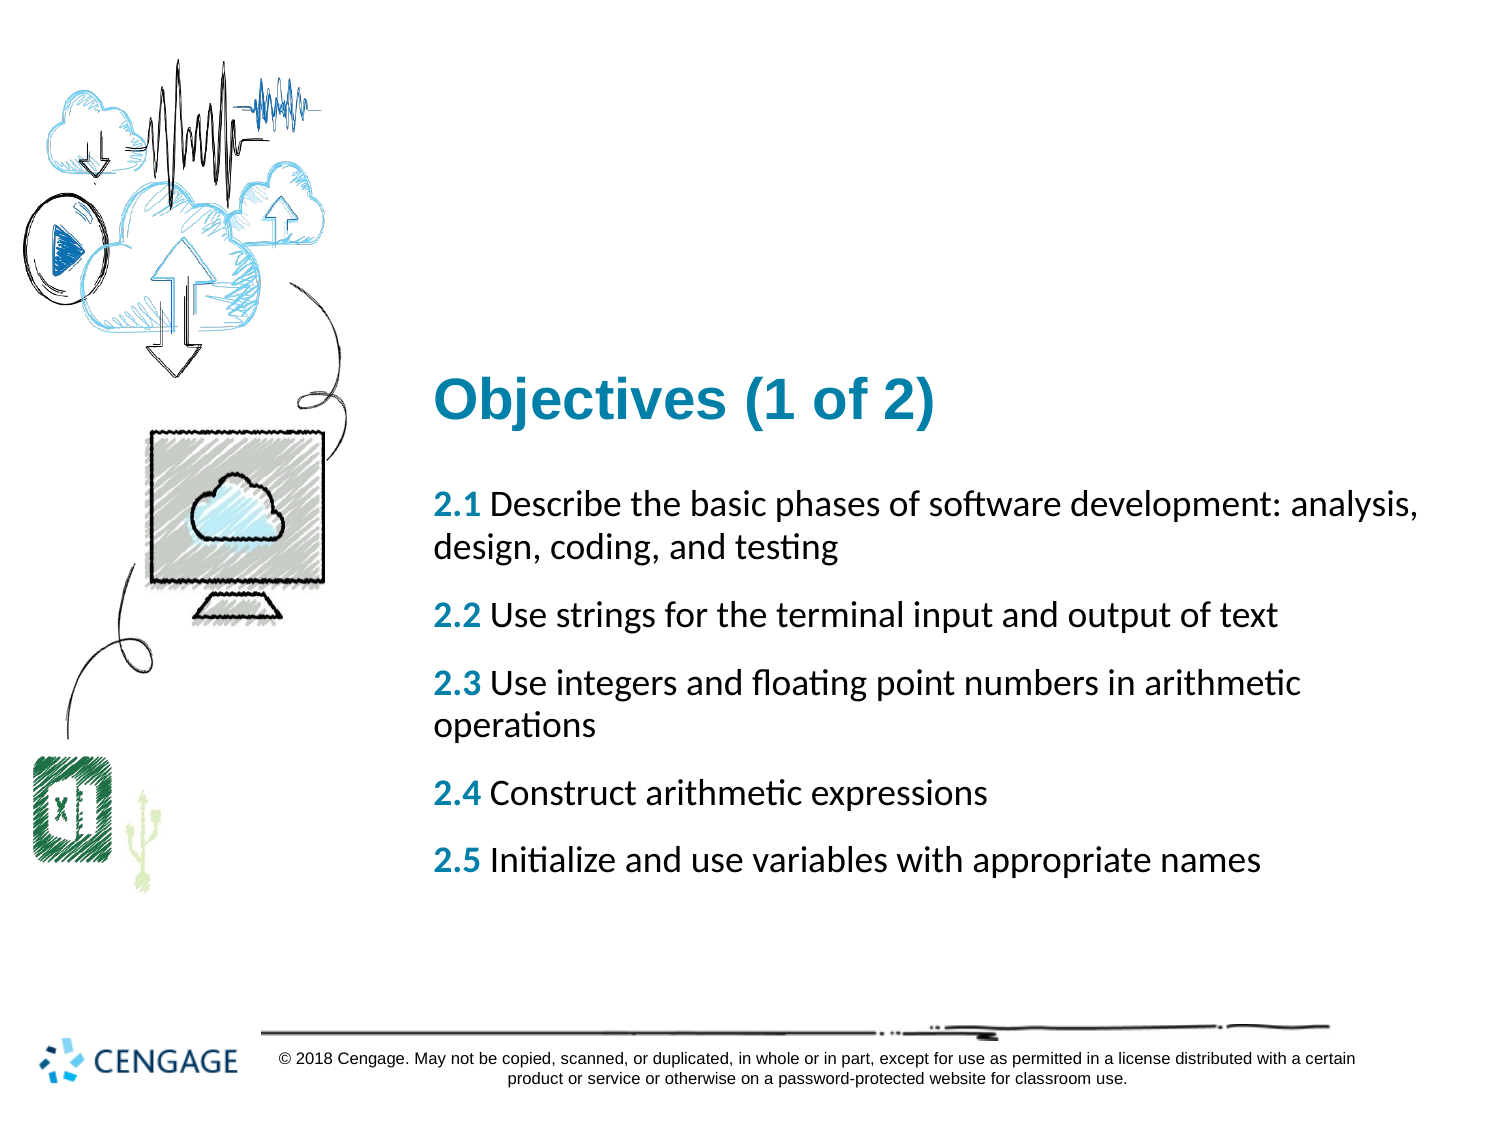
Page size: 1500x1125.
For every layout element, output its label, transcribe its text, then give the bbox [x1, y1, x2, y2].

picture [13, 59, 401, 739]
title Objectives (1 of 2) [433, 361, 1446, 432]
picture [261, 1024, 1331, 1041]
picture [19, 1024, 250, 1096]
picture [23, 743, 163, 895]
list 2.1 Describe the basic phases of software development: analysis, design, coding, and testing 2.2 Use strings for the terminal input and output of text 2.3 Use integers and floating point numbers in arithmetic operations 2.4 Construct arithmetic expressions 2.5 Initialize and use variables with appropriate names [433, 482, 1446, 925]
footer © 2018 Cengage. May not be copied, scanned, or duplicated, in whole or in part, except for use as permitted in a license distributed with a certain product or service or otherwise on a password-protected website for classroom use. [262, 1047, 1375, 1088]
